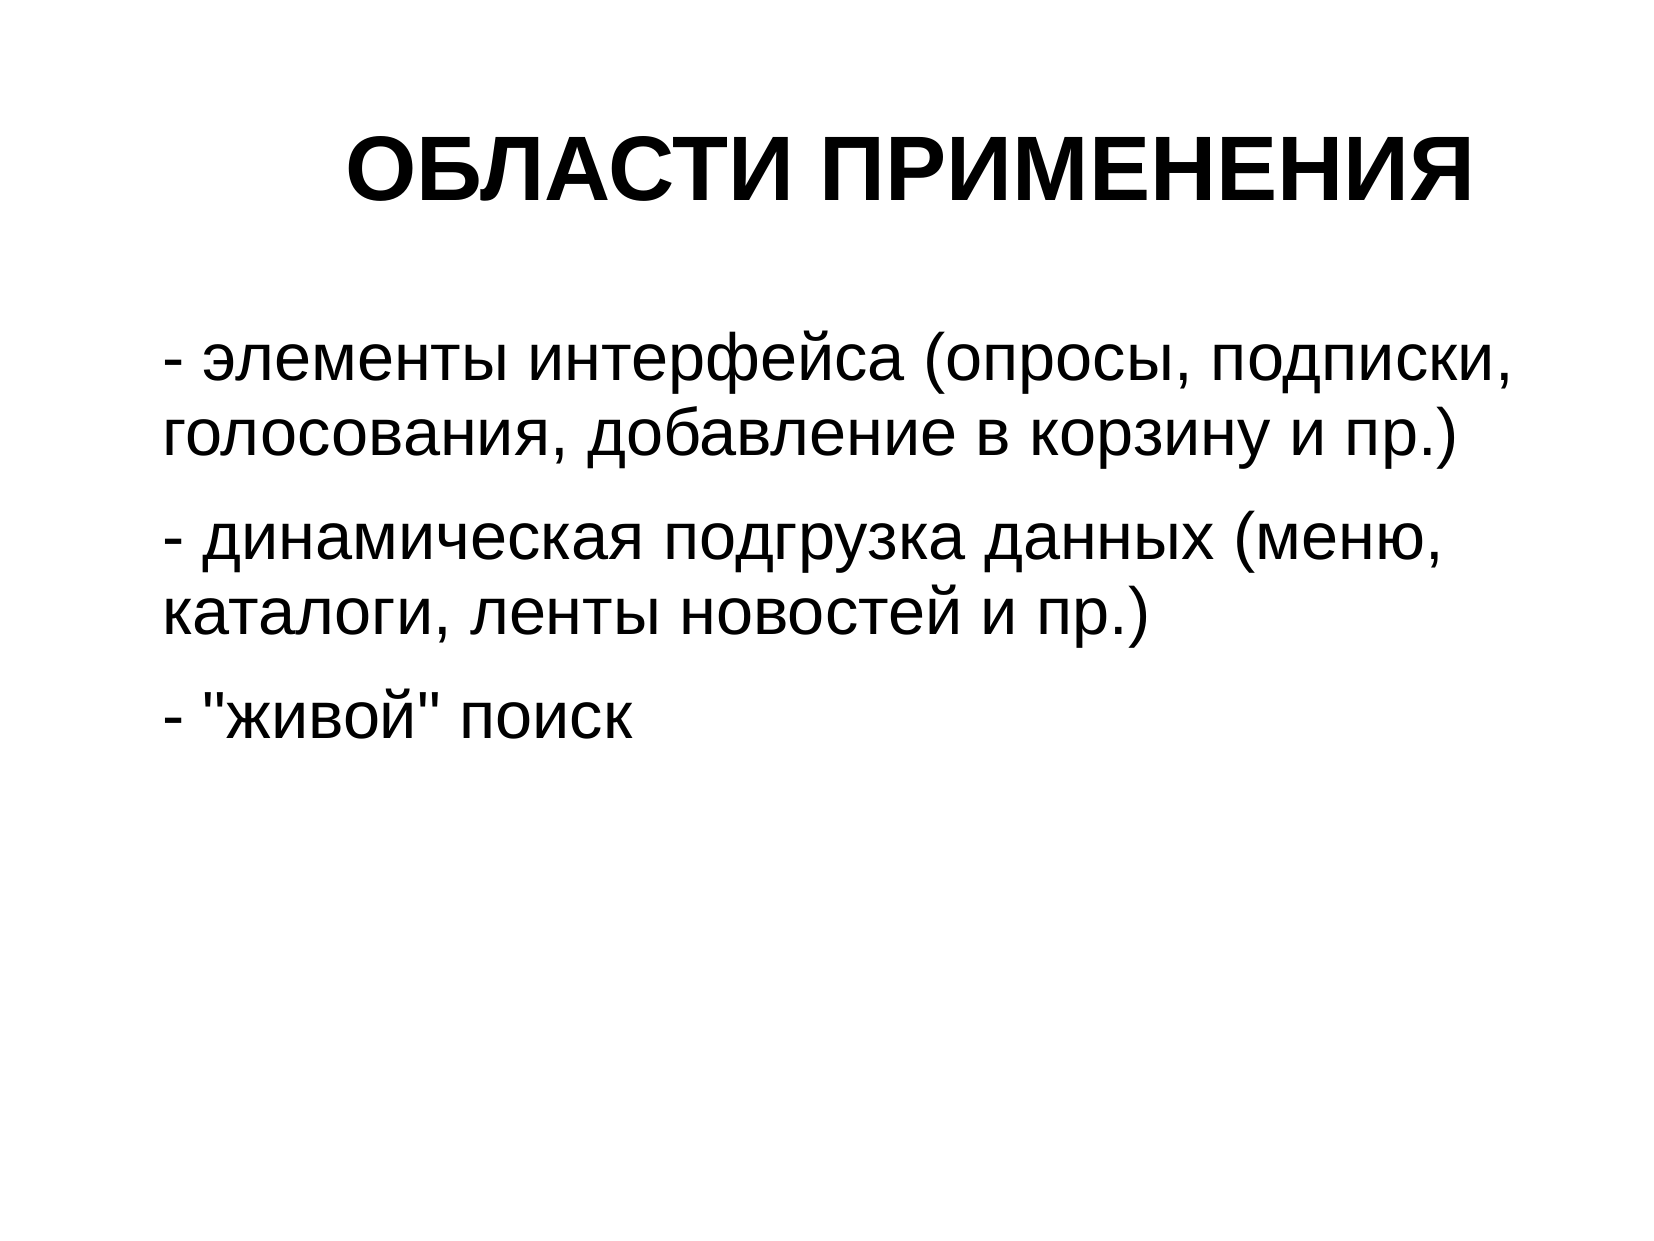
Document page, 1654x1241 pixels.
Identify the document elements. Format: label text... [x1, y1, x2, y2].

title ОБЛАСТИ ПРИМЕНЕНИЯ [91, 54, 1654, 283]
list - элементы интерфейса (опросы, подписки, голосования, добавление в корзину и пр.) - динамическая подгрузка данных (меню, каталоги, ленты новостей и пр.) - "живой" поиск [91, 319, 1654, 1223]
